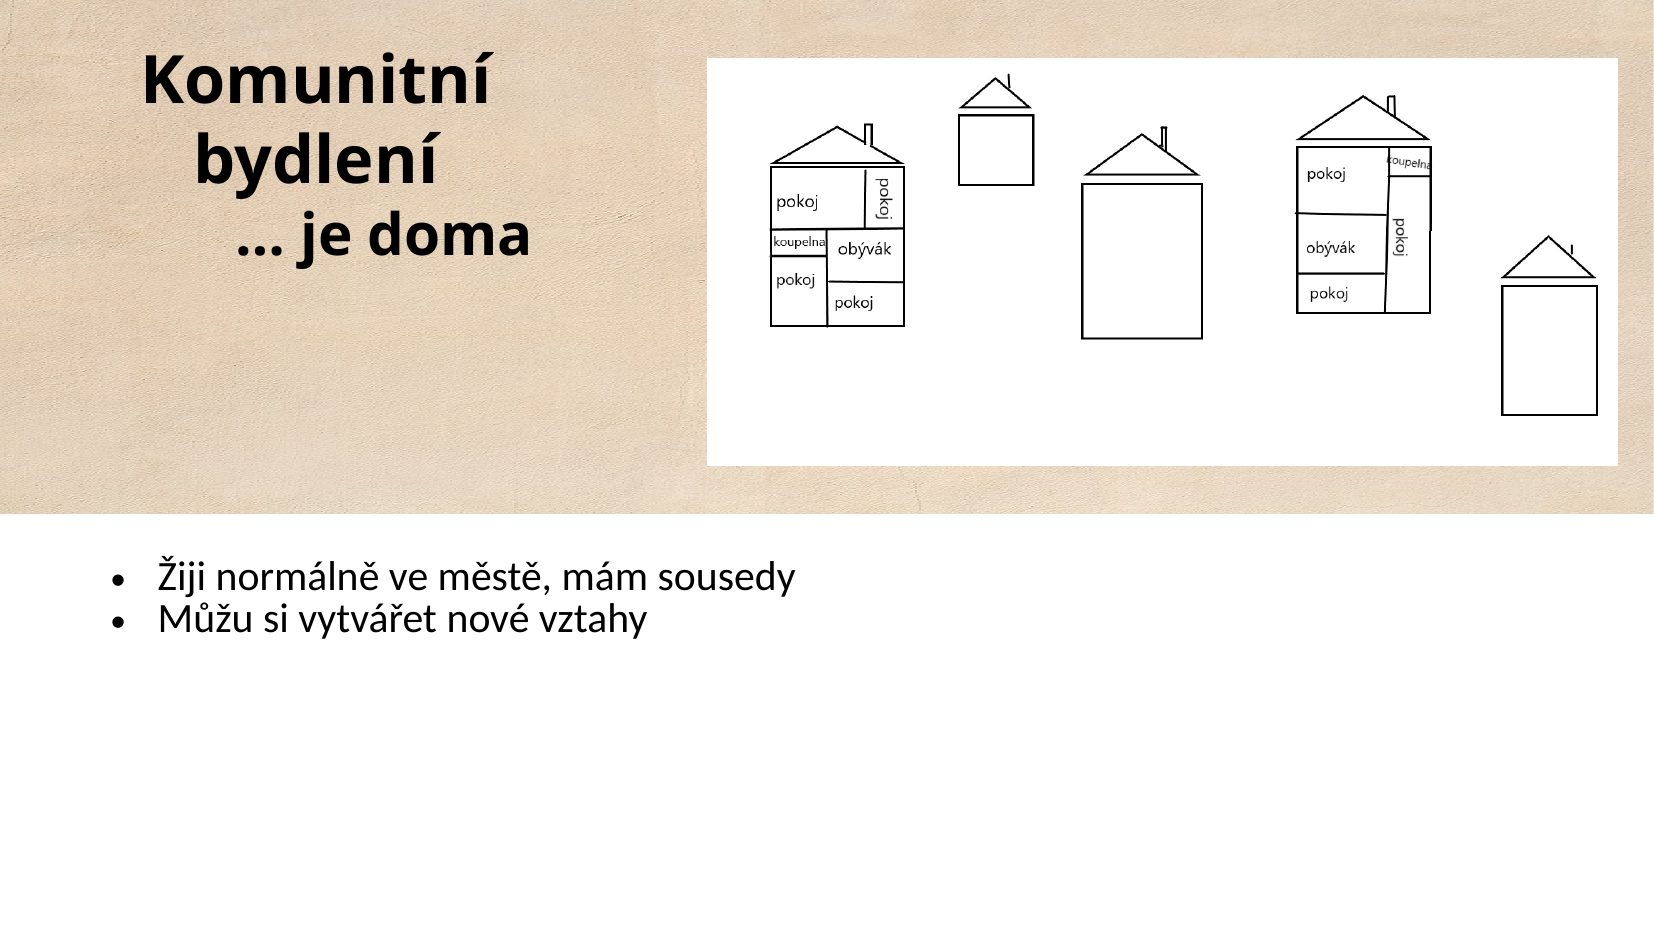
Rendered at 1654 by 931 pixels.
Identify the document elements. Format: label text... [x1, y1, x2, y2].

picture [0, 0, 1654, 514]
text_box Žiji normálně ve městě, mám sousedy Můžu si vytvářet nové vztahy [96, 552, 1564, 931]
title Komunitní bydlení … je doma [11, 0, 621, 306]
